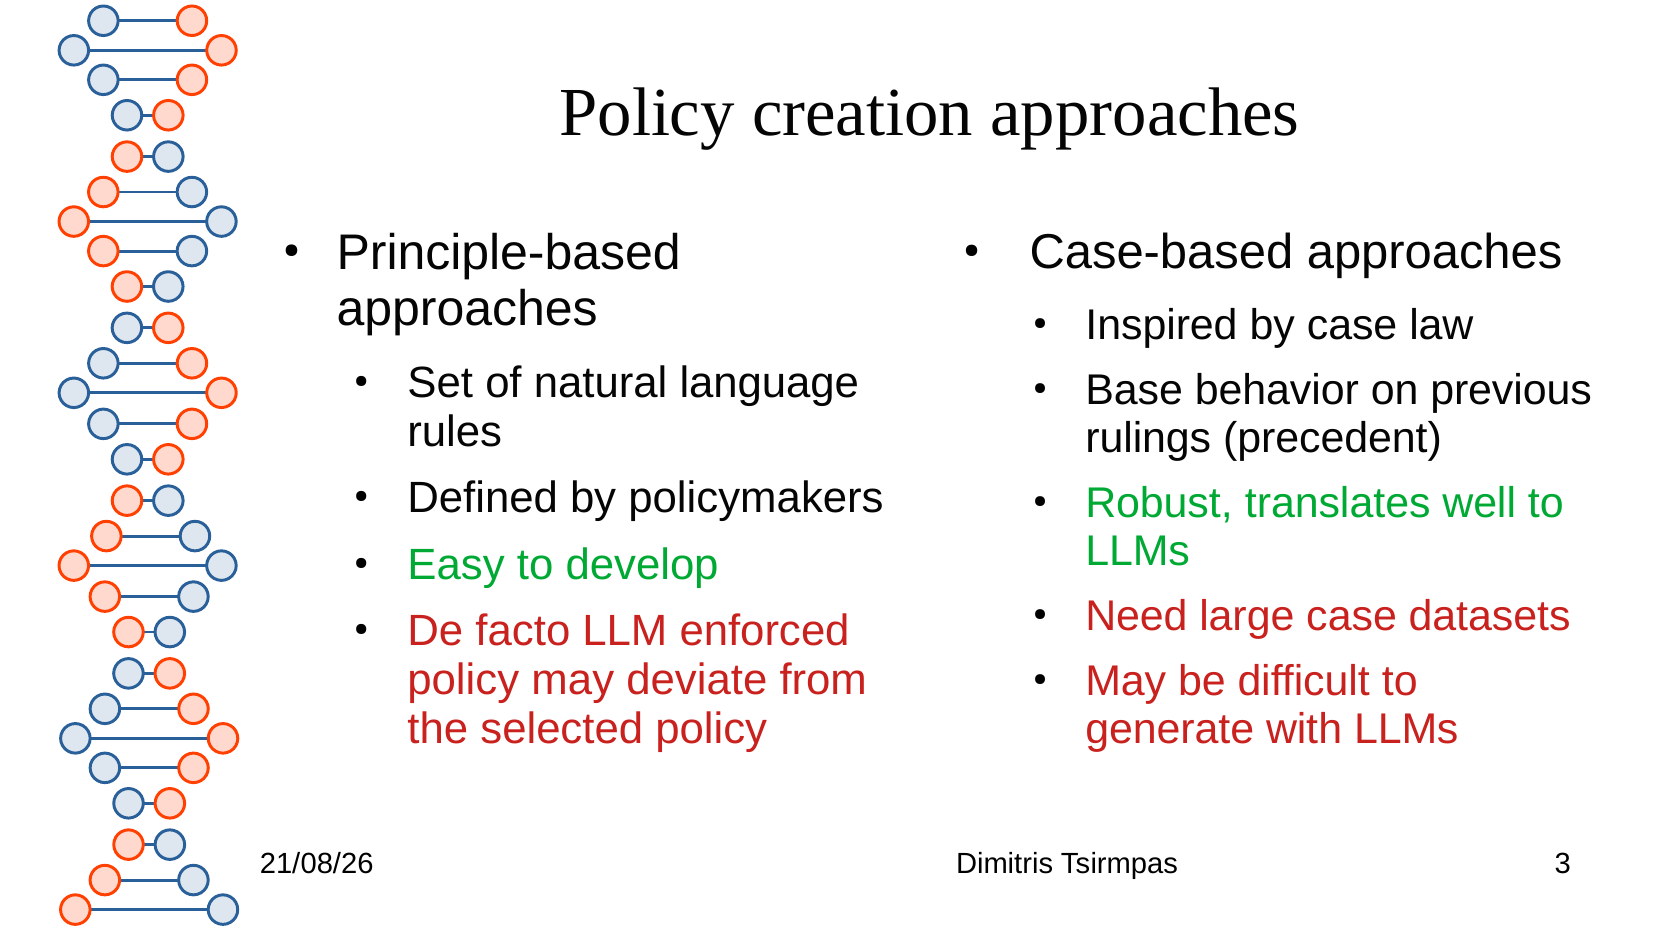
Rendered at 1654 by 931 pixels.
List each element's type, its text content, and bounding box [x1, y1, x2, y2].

list Principle-based approaches Set of natural language rules Defined by policymakers Easy to develop De facto LLM enforced policy may deviate from the selected policy [265, 224, 915, 764]
list Case-based approaches Inspired by case law Base behavior on previous rulings (precedent) Robust, translates well to LLMs Need large case datasets May be difficult to generate with LLMs [946, 224, 1595, 764]
title Policy creation approaches [265, 35, 1595, 189]
